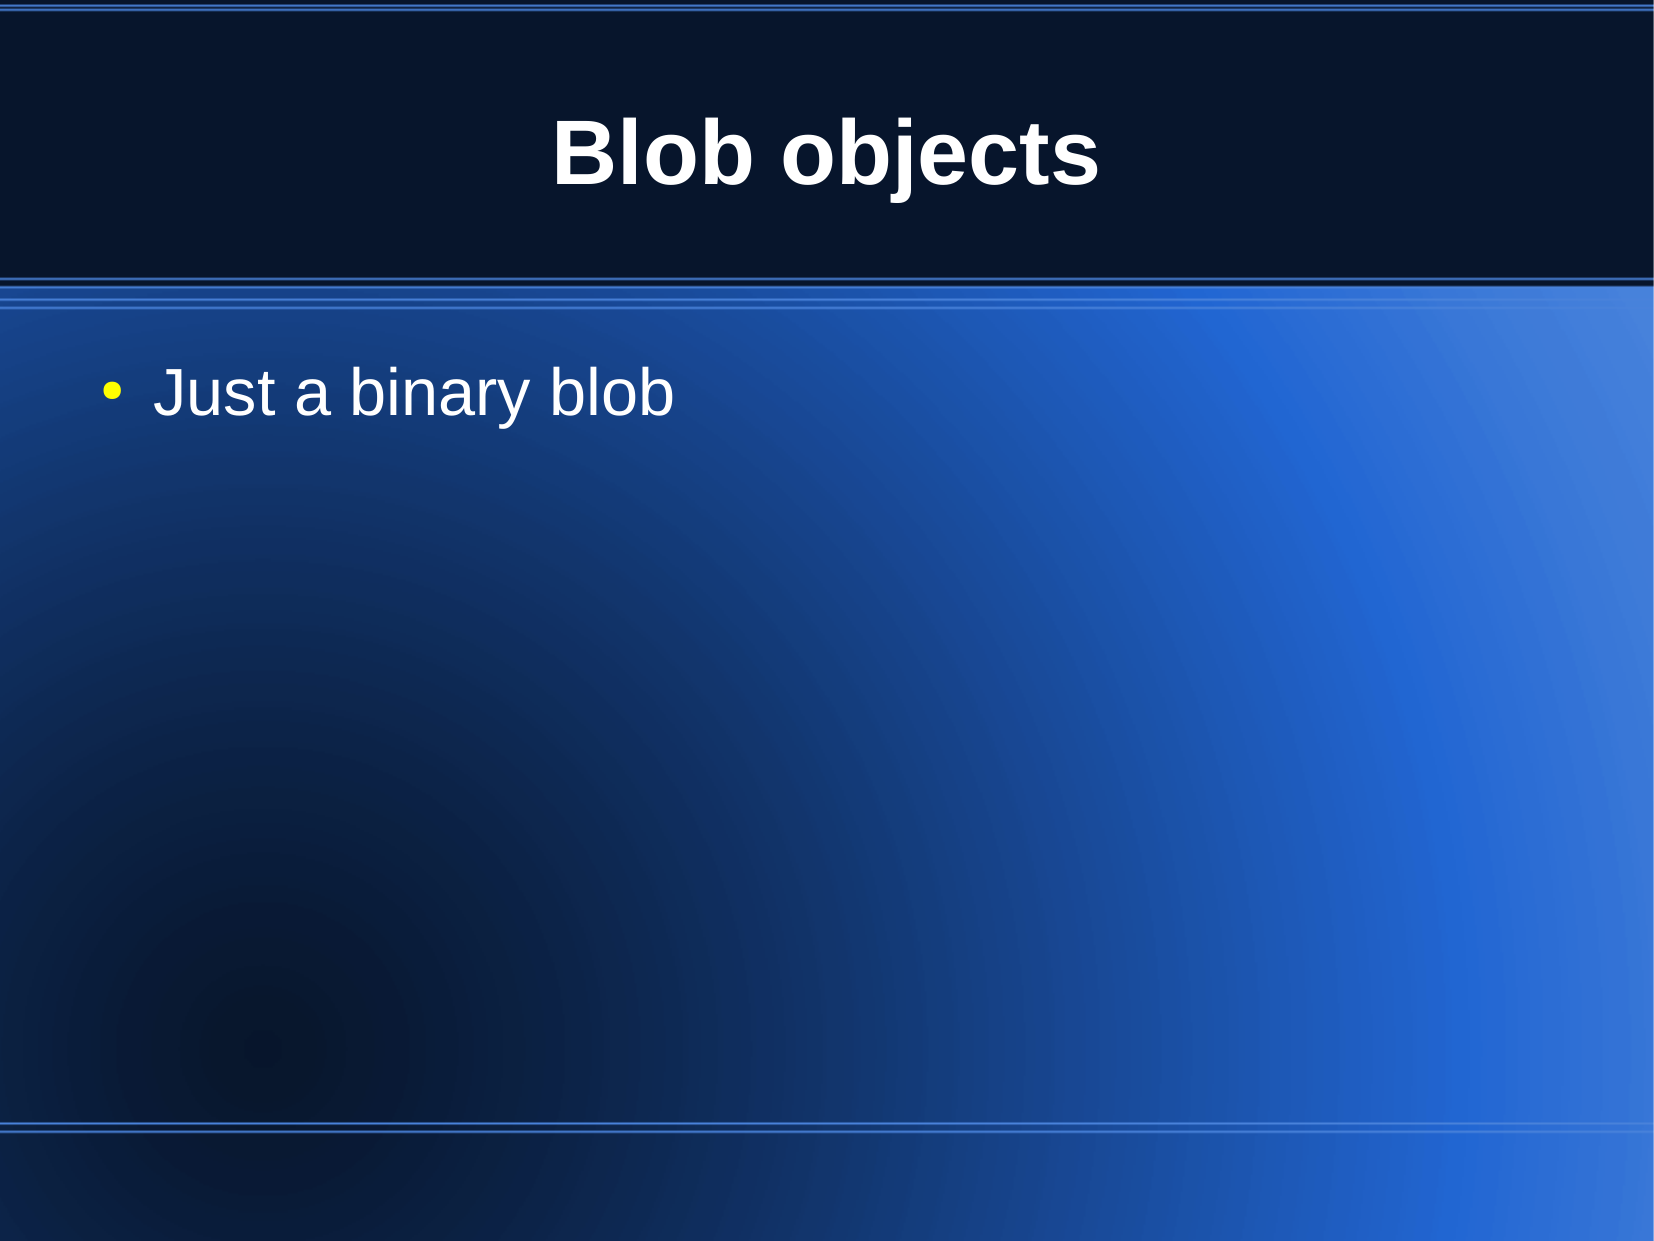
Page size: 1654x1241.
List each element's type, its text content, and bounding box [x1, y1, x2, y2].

title Blob objects [82, 49, 1571, 257]
picture [0, 0, 1654, 1241]
list Just a binary blob [82, 355, 1571, 1043]
